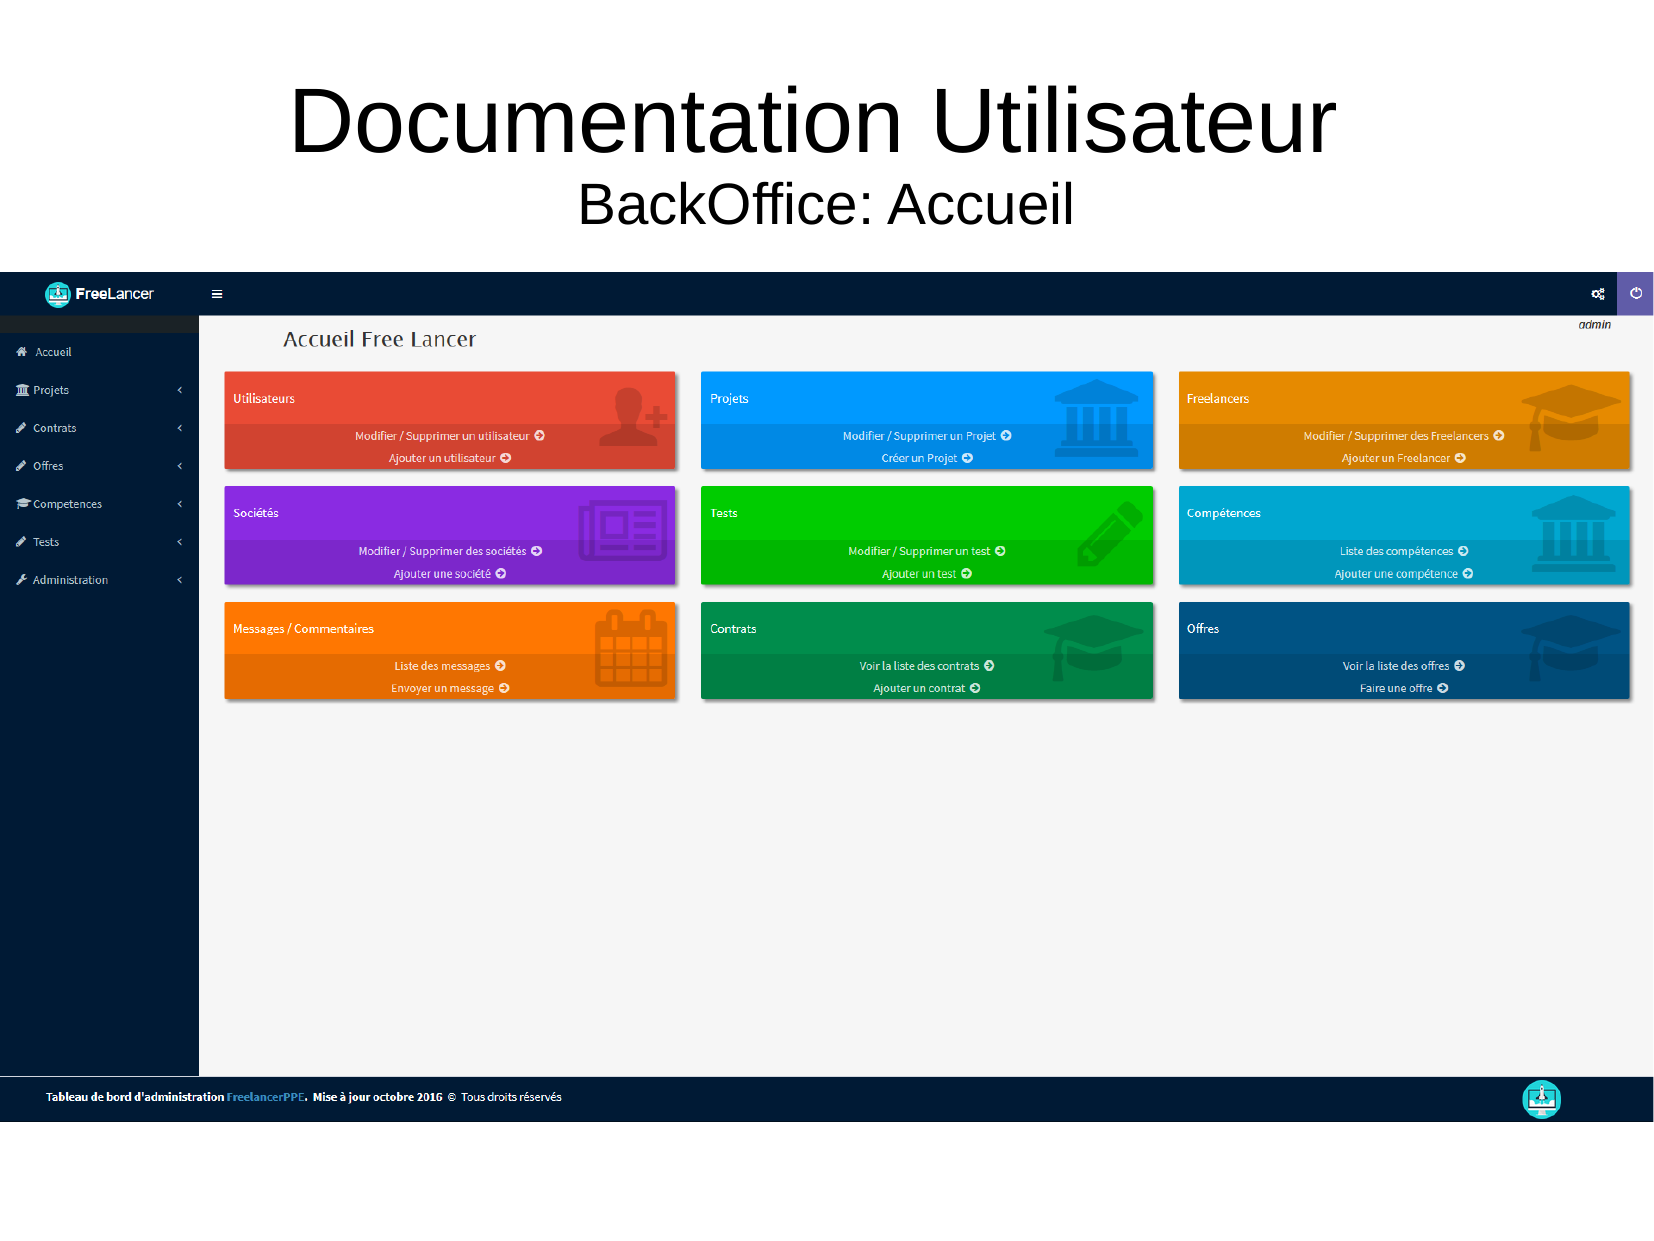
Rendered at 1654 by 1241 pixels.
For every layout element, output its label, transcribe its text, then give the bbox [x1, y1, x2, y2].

picture [0, 272, 1654, 1123]
title Documentation Utilisateur BackOffice: Accueil [82, 49, 1571, 257]
